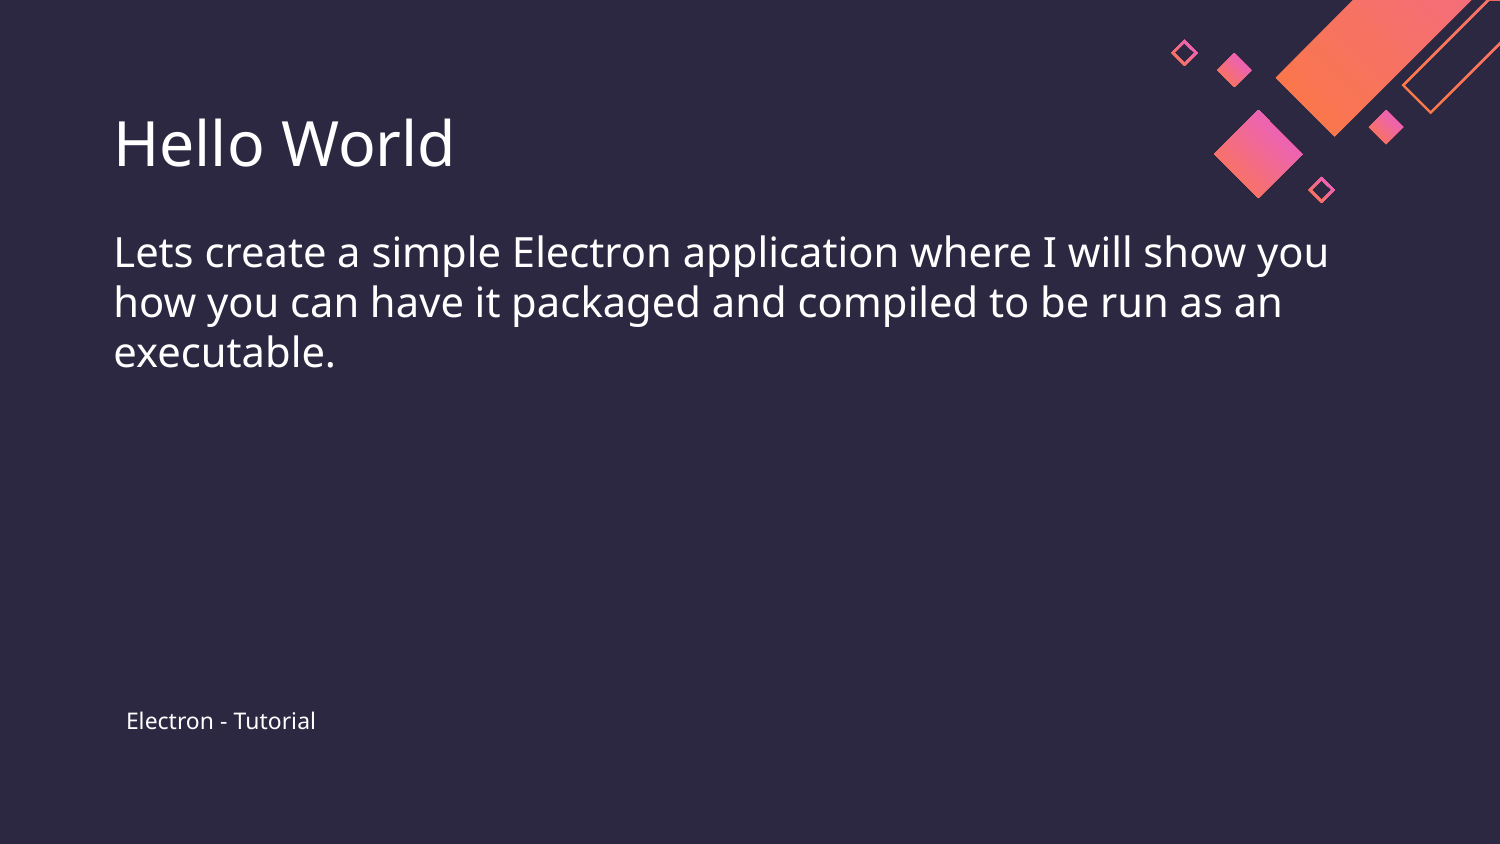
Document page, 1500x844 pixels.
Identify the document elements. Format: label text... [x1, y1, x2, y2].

title Hello World [98, 88, 1387, 197]
list Lets create a simple Electron application where I will show you how you can have it packaged and compiled to be run as an executable. [98, 211, 1373, 666]
subtitle Electron - Tutorial [111, 687, 860, 731]
